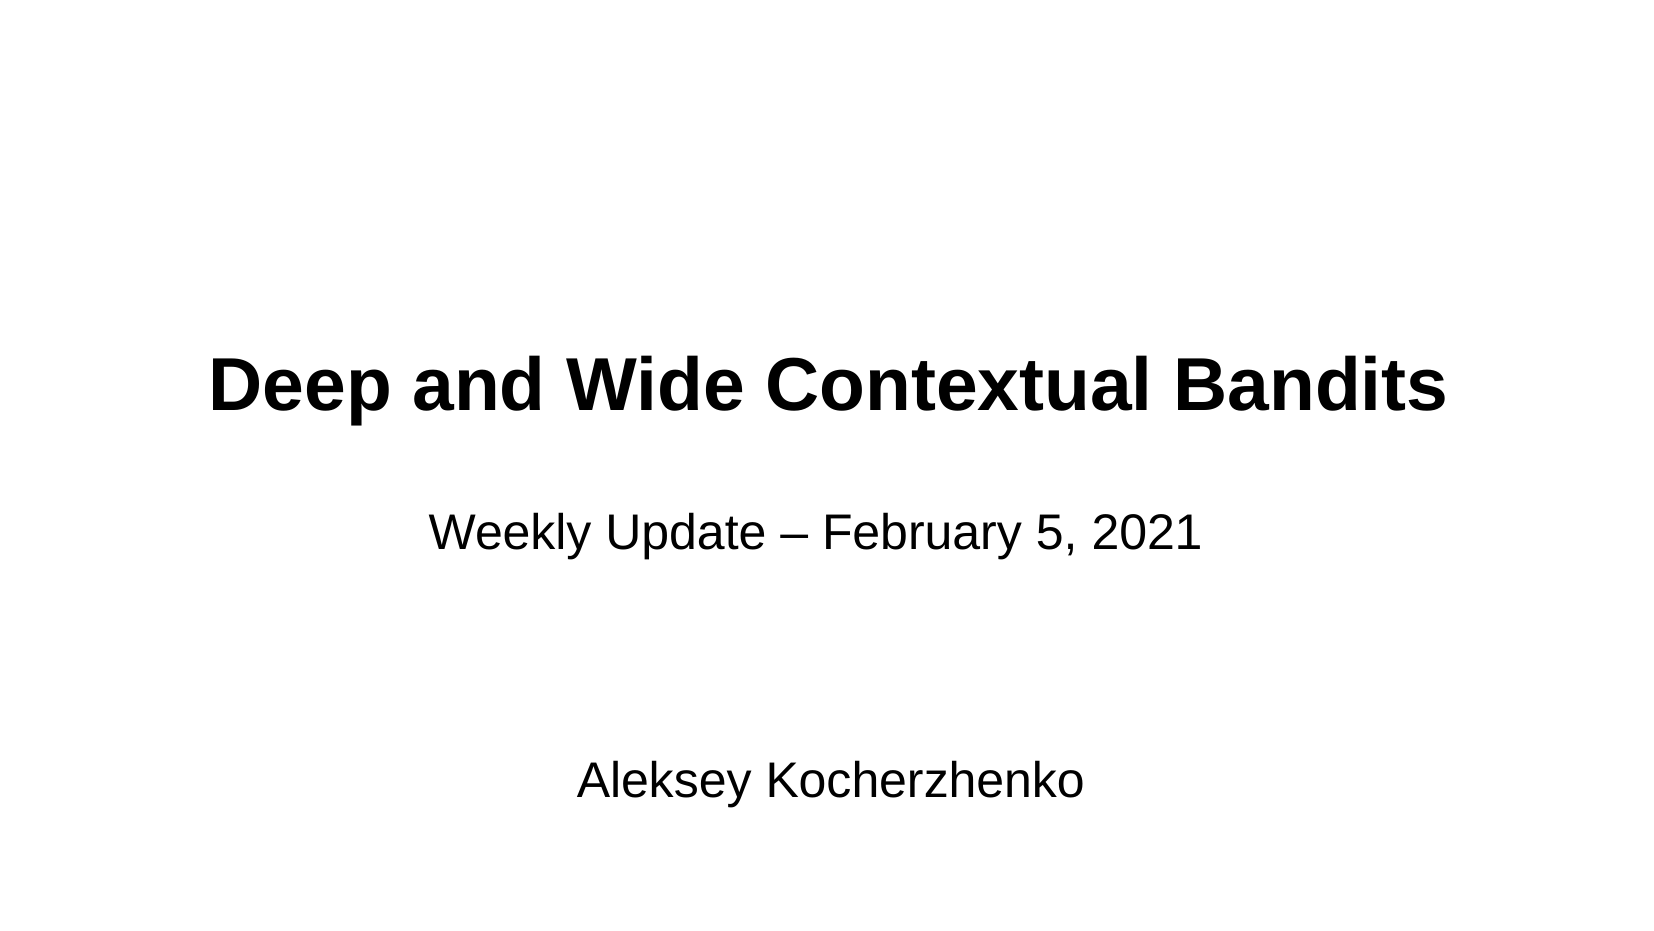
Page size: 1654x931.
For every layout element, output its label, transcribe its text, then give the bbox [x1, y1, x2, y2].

subtitle Aleksey Kocherzhenko [86, 705, 1576, 856]
text_box Weekly Update – February 5, 2021 [71, 457, 1561, 608]
title Deep and Wide Contextual Bandits [82, 307, 1576, 462]
